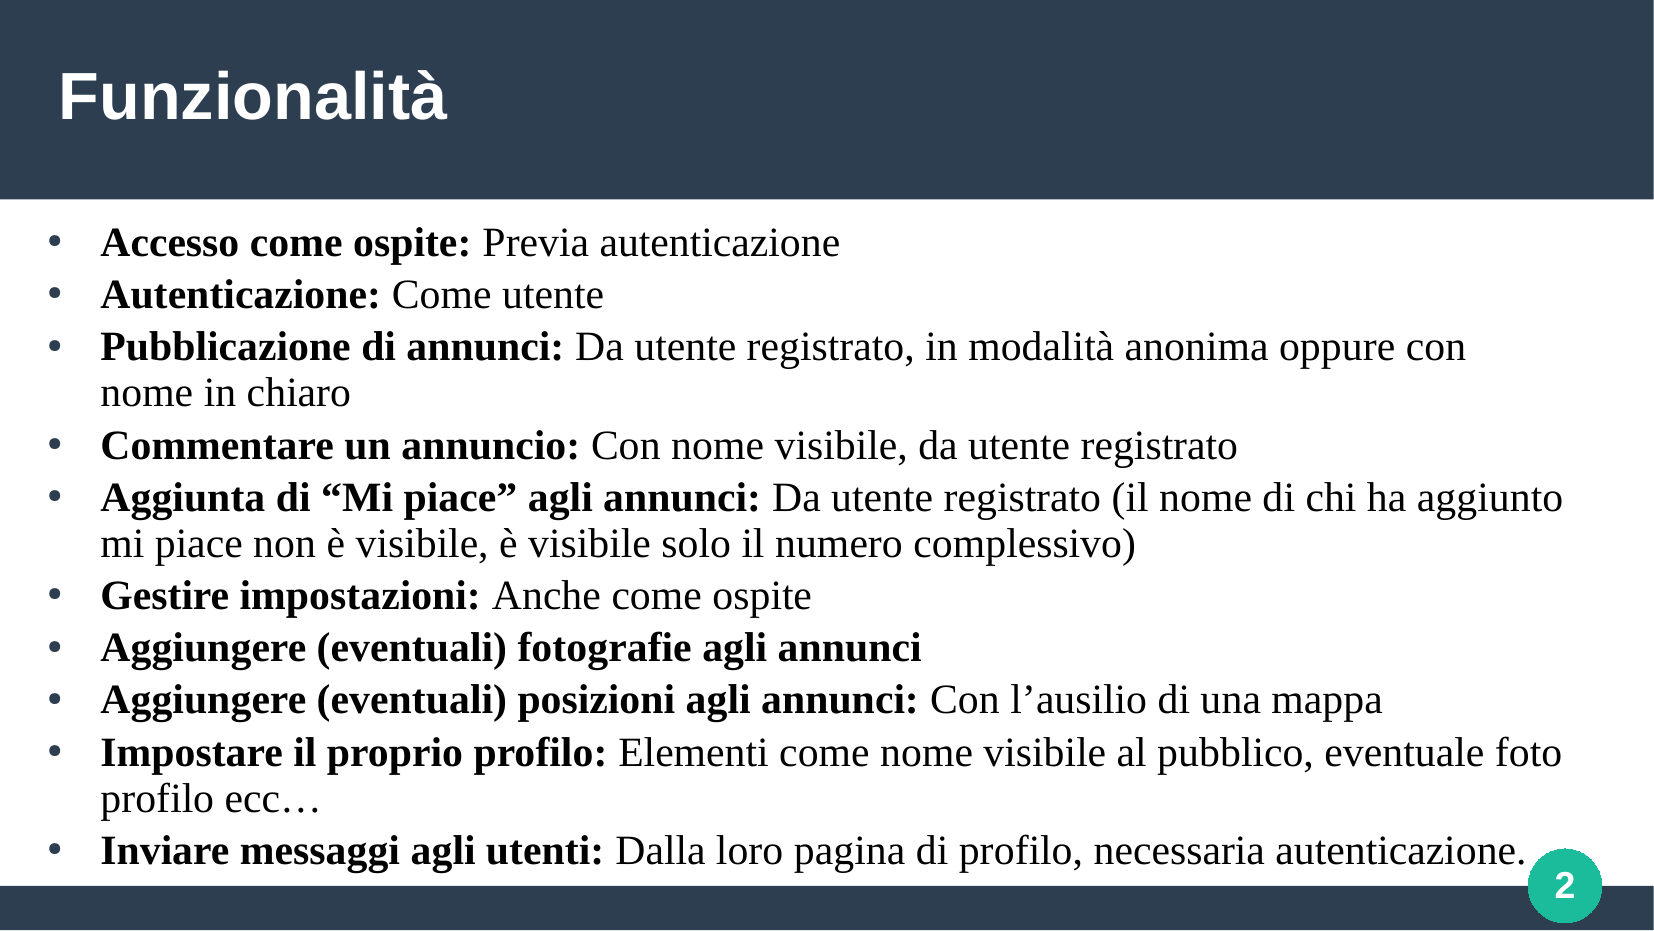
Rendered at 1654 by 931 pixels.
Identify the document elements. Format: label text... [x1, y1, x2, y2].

title Funzionalità [59, 37, 1595, 155]
list Accesso come ospite: Previa autenticazione Autenticazione: Come utente Pubblicazione di annunci: Da utente registrato, in modalità anonima oppure con nome in chiaro Commentare un annuncio: Con nome visibile, da utente registrato Aggiunta di “Mi piace” agli annunci: Da utente registrato (il nome di chi ha aggiunto mi piace non è visibile, è visibile solo il numero complessivo) Gestire impostazioni: Anche come ospite Aggiungere (eventuali) fotografie agli annunci Aggiungere (eventuali) posizioni agli annunci: Con l’ausilio di una mappa Impostare il proprio profilo: Elementi come nome visibile al pubblico, eventuale foto profilo ecc… Inviare messaggi agli utenti: Dalla loro pagina di profilo, necessaria autenticazione. [29, 206, 1565, 886]
